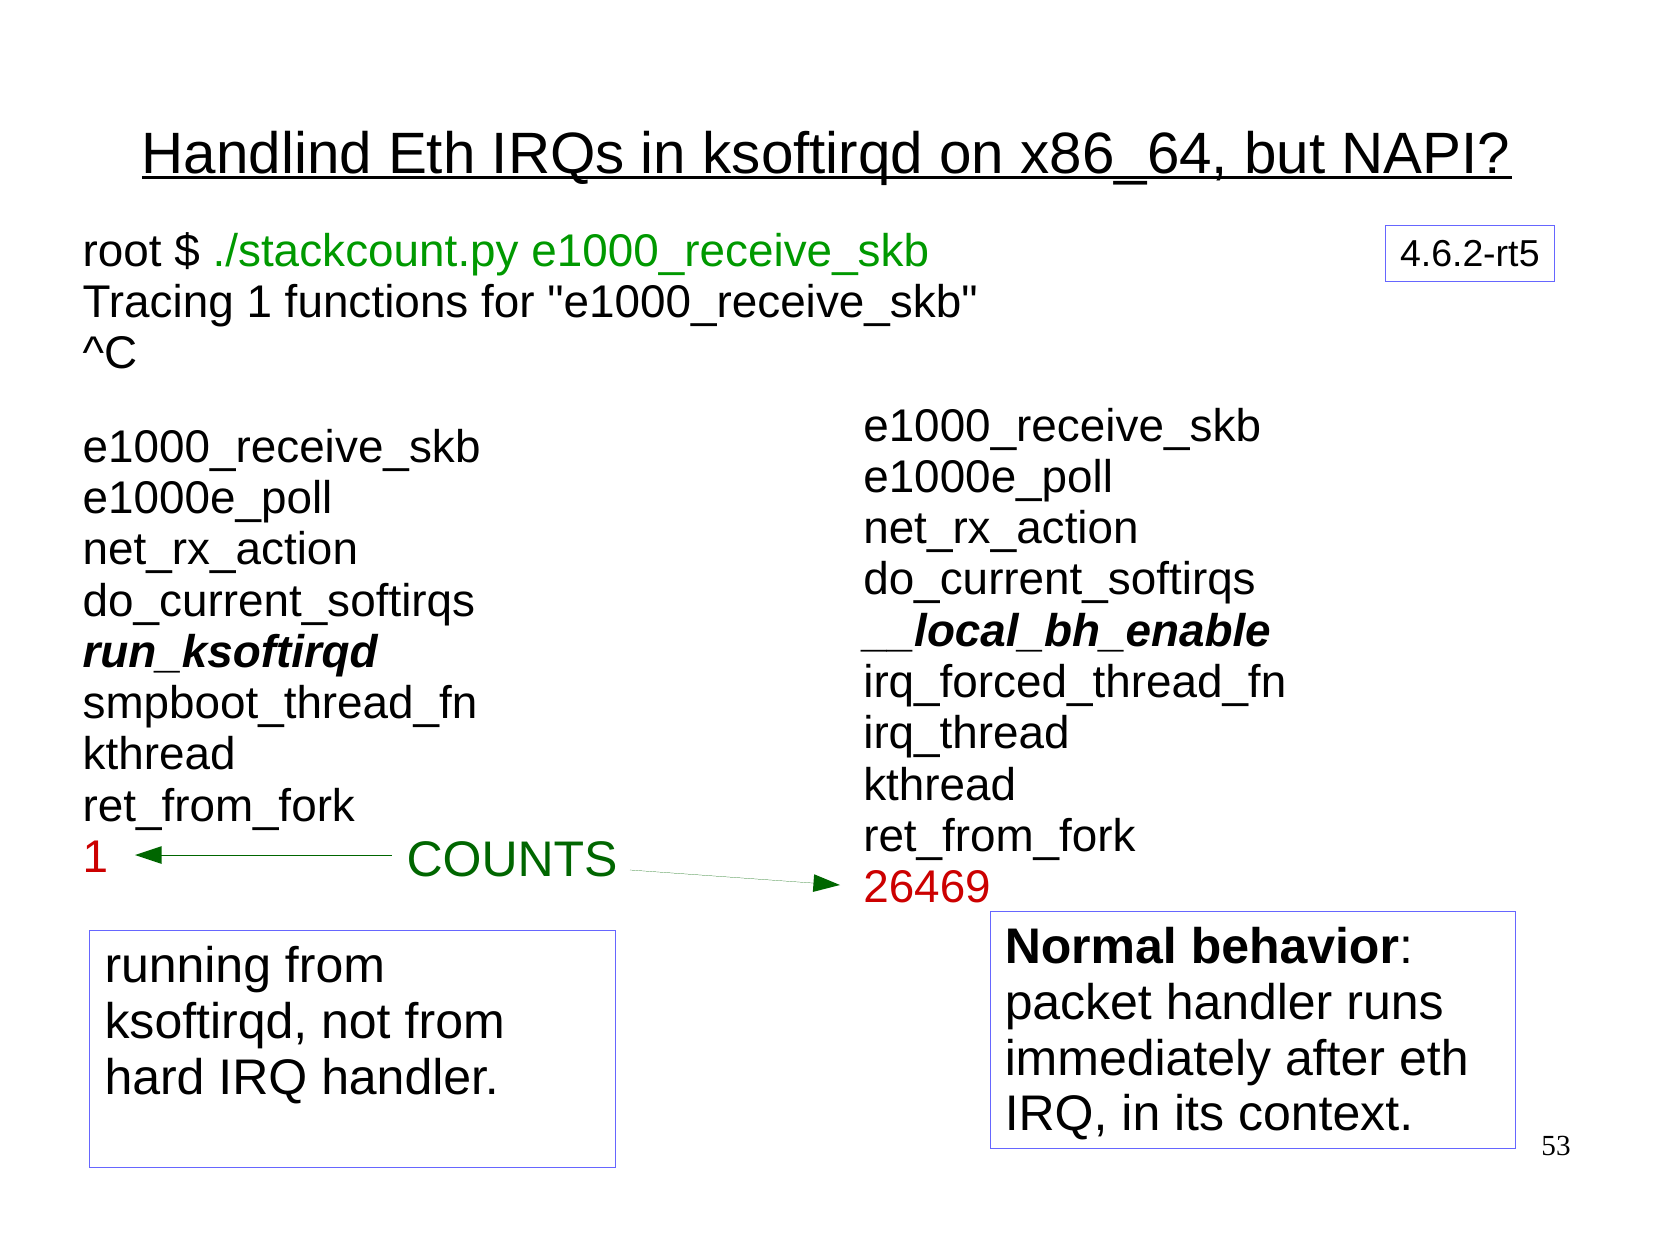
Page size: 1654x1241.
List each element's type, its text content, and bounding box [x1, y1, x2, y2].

text_box Normal behavior: packet handler runs immediately after eth IRQ, in its context. [990, 911, 1516, 1149]
text_box e1000_receive_skb e1000e_poll net_rx_action do_current_softirqs __local_bh_enable irq_forced_thread_fn irq_thread kthread ret_from_fork 26469 [848, 308, 1524, 971]
text_box 4.6.2-rt5 [1385, 225, 1555, 282]
text_box running from ksoftirqd, not from hard IRQ handler. [89, 930, 616, 1168]
list root $ ./stackcount.py e1000_receive_skb Tracing 1 functions for "e1000_receive_skb" ^C e1000_receive_skb e1000e_poll net_rx_action do_current_softirqs run_ksoftirqd smpboot_thread_fn kthread ret_from_fork 1 [82, 225, 991, 901]
title Handlind Eth IRQs in ksoftirqd on x86_64, but NAPI? [82, 49, 1571, 257]
text_box COUNTS [391, 823, 707, 895]
